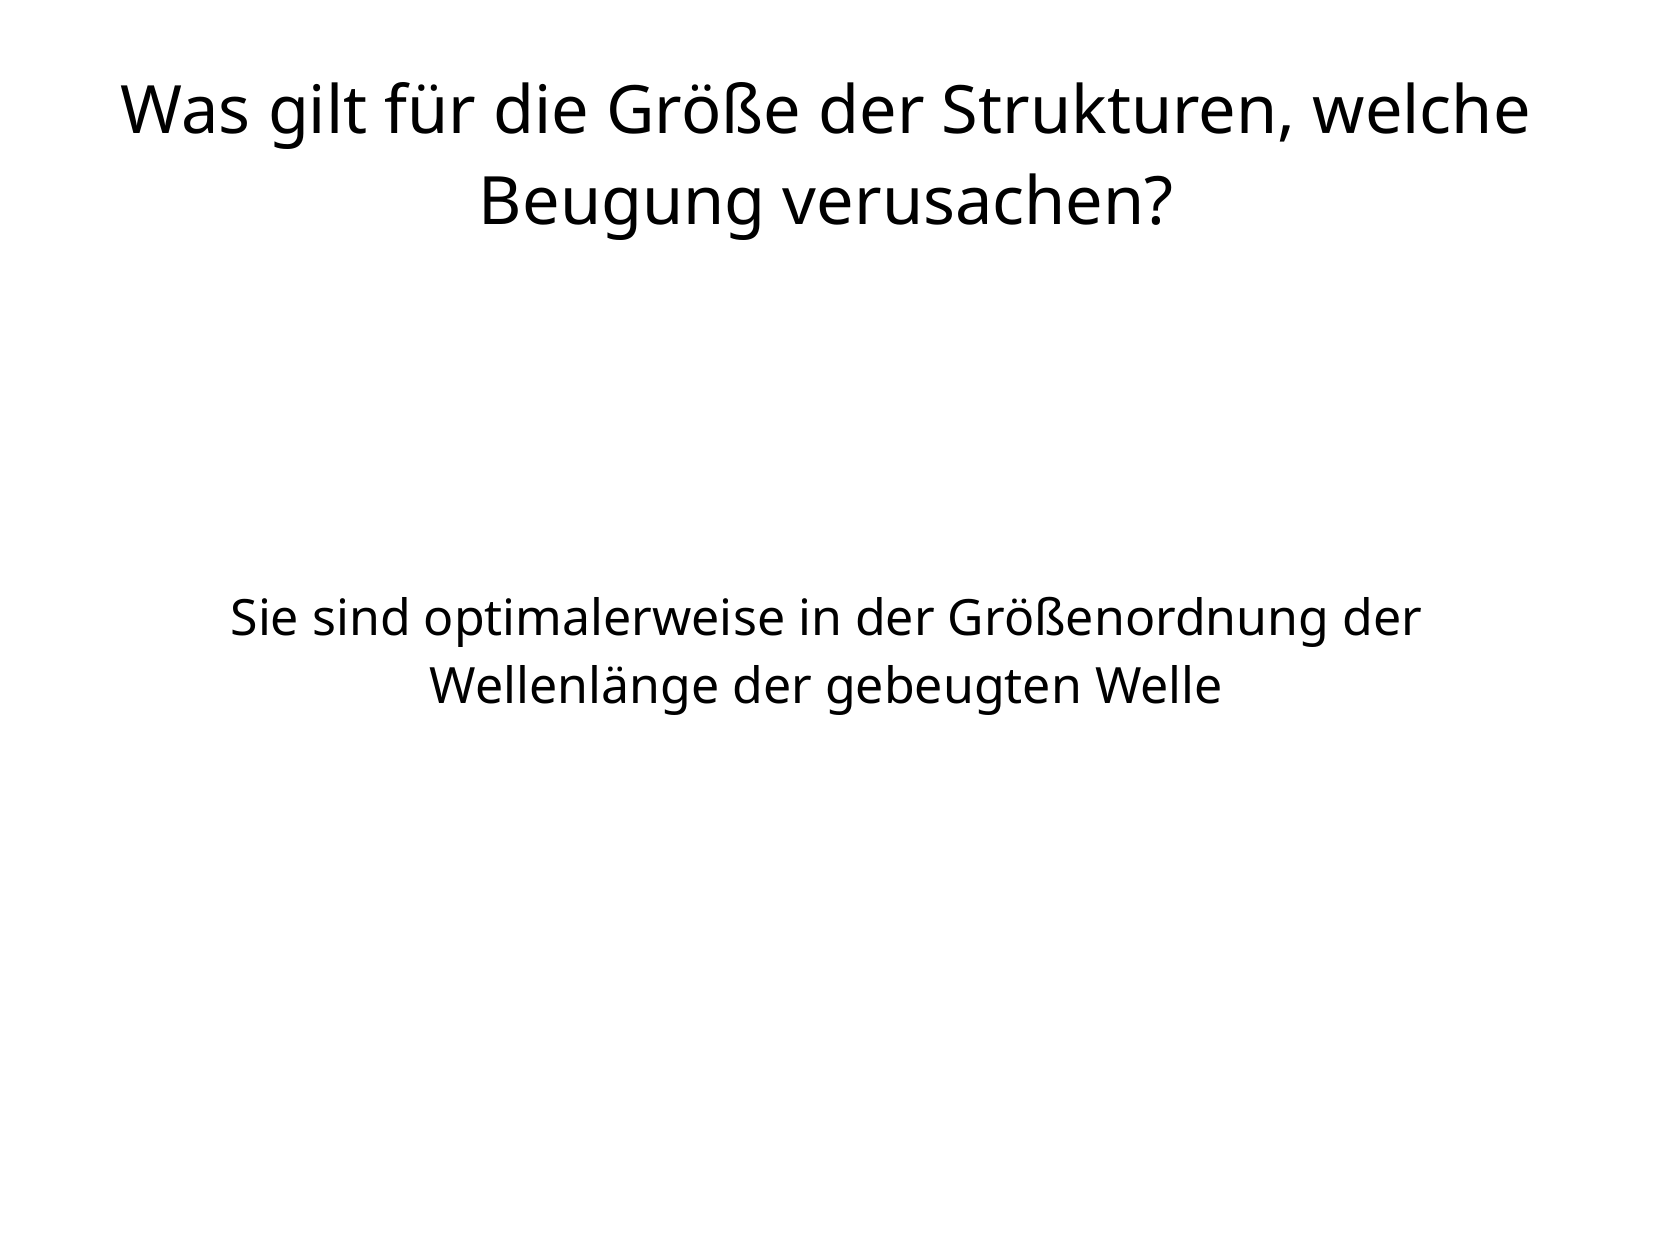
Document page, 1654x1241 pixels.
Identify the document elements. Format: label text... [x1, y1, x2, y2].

title Was gilt für die Größe der Strukturen, welche Beugung verusachen? [82, 49, 1571, 257]
subtitle Sie sind optimalerweise in der Größenordnung der Wellenlänge der gebeugten Welle [82, 290, 1571, 1010]
